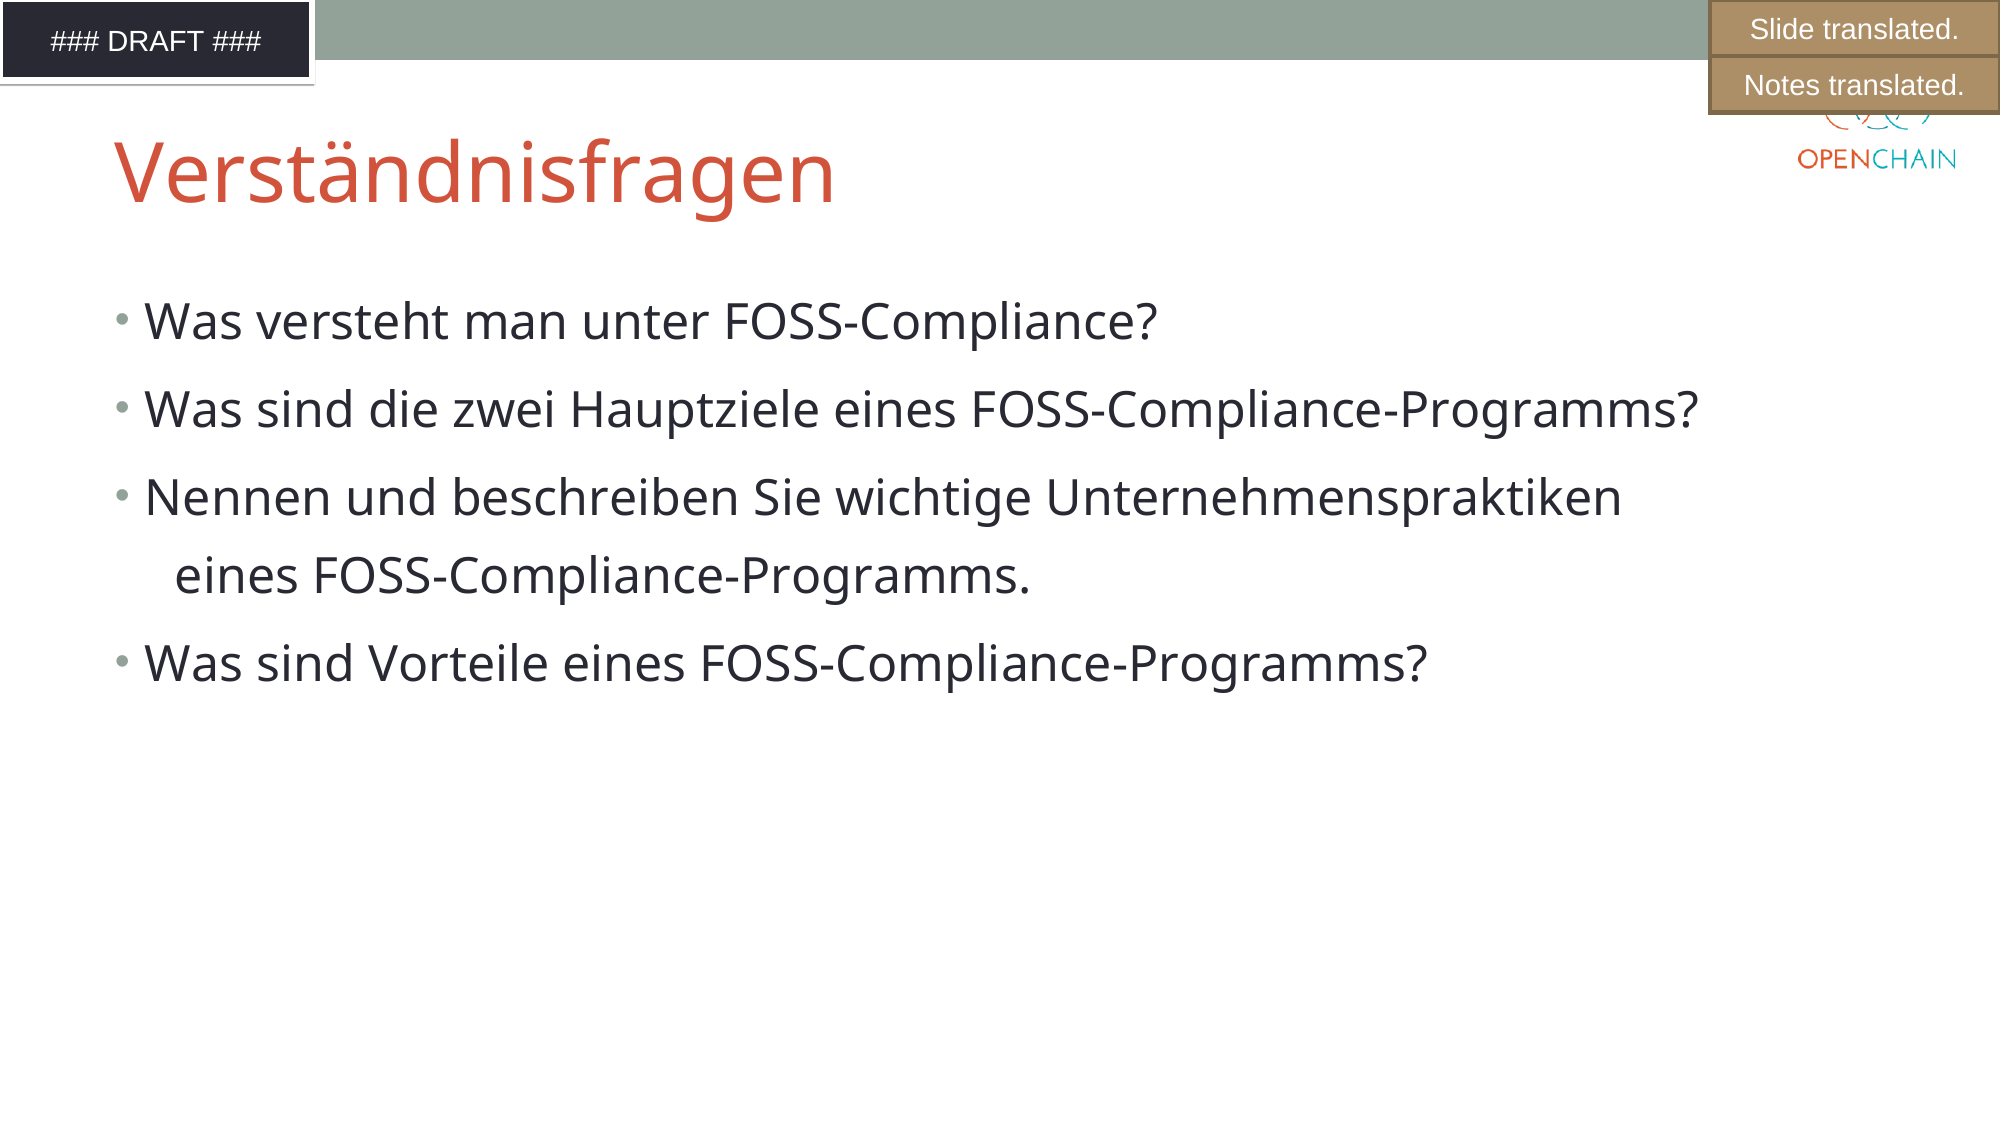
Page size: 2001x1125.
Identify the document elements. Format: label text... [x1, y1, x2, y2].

title Verständnisfragen [99, 87, 1900, 251]
list Was versteht man unter FOSS-Compliance? Was sind die zwei Hauptziele eines FOSS-Compliance-Programms? Nennen und beschreiben Sie wichtige Unternehmenspraktiken eines FOSS-Compliance-Programms. Was sind Vorteile eines FOSS-Compliance-Programms? [99, 263, 1900, 1064]
text_box Notes translated. [1710, 56, 2000, 113]
text_box Slide translated. [1710, 0, 2000, 56]
